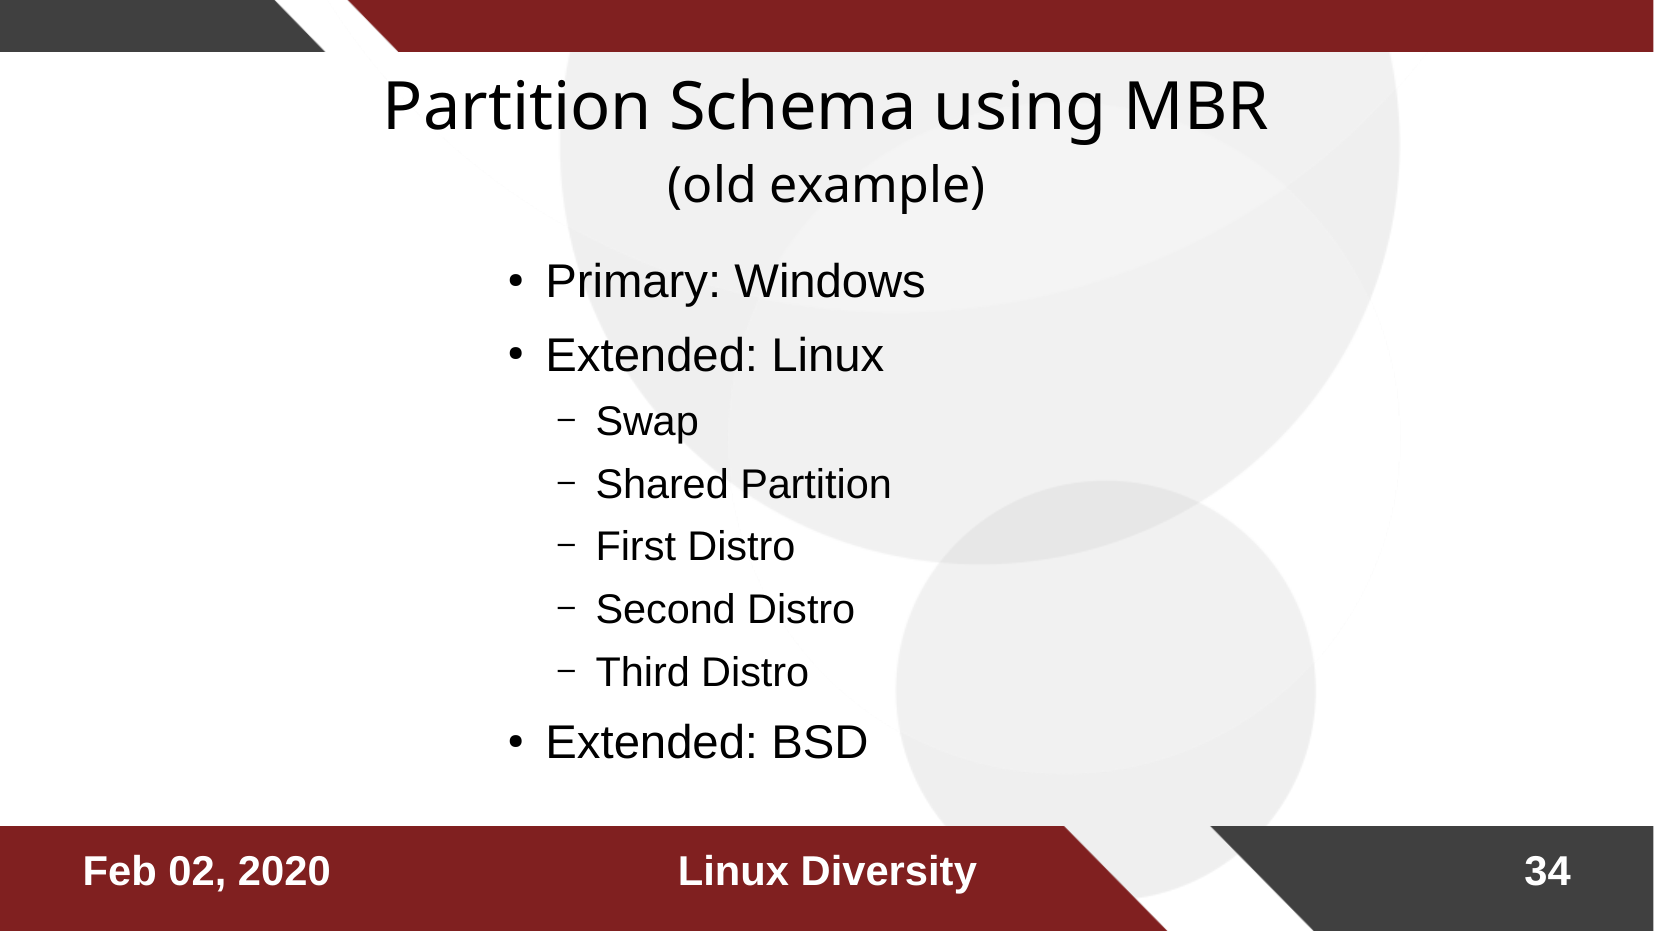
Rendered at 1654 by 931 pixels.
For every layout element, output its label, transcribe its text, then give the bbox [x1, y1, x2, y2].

picture [0, 826, 1654, 931]
list Primary: Windows Extended: Linux Swap Shared Partition First Distro Second Distro Third Distro Extended: BSD [495, 255, 1231, 773]
title Partition Schema using MBR (old example) [82, 59, 1571, 216]
picture [0, 0, 1654, 52]
